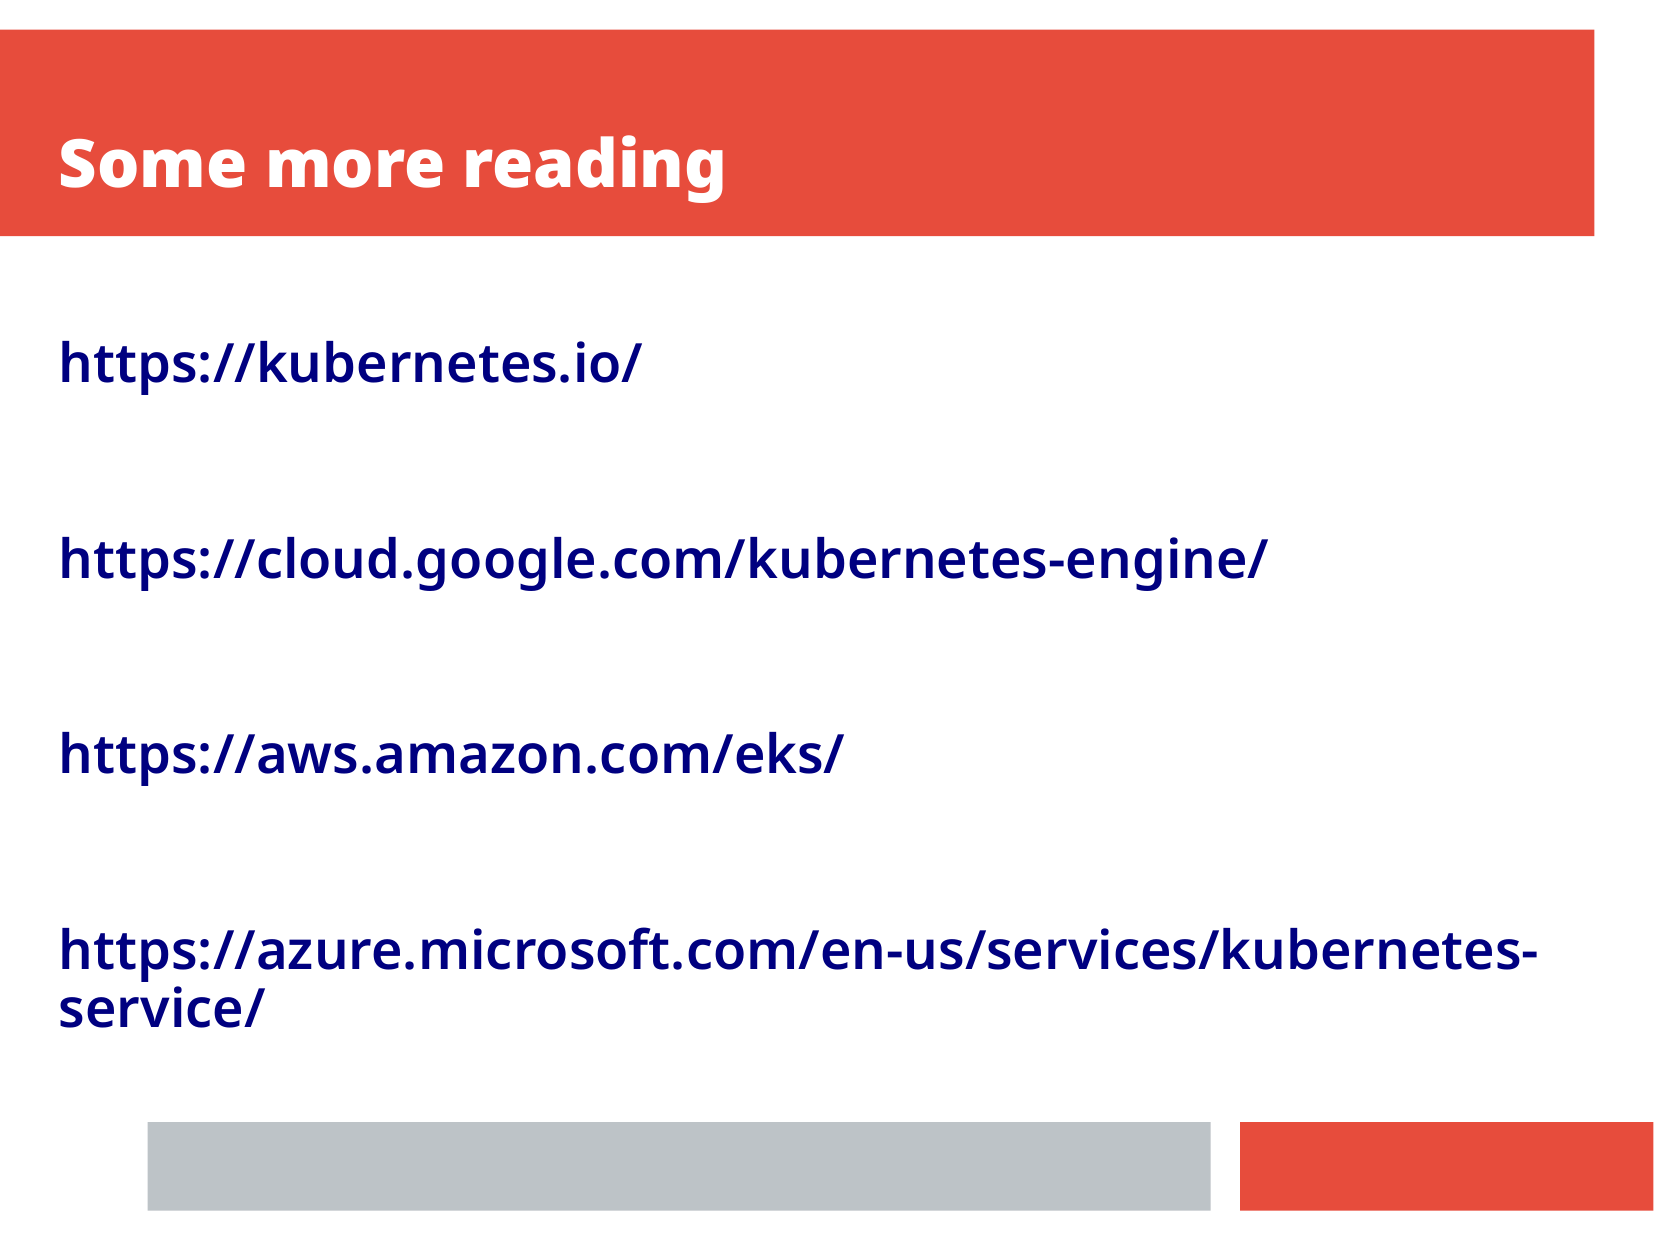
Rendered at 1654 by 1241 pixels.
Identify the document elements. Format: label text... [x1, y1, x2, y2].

list https://kubernetes.io/ https://cloud.google.com/kubernetes-engine/ https://aws.amazon.com/eks/ https://azure.microsoft.com/en-us/services/kubernetes-service/ [59, 324, 1565, 1093]
title Some more reading [59, 59, 1595, 207]
